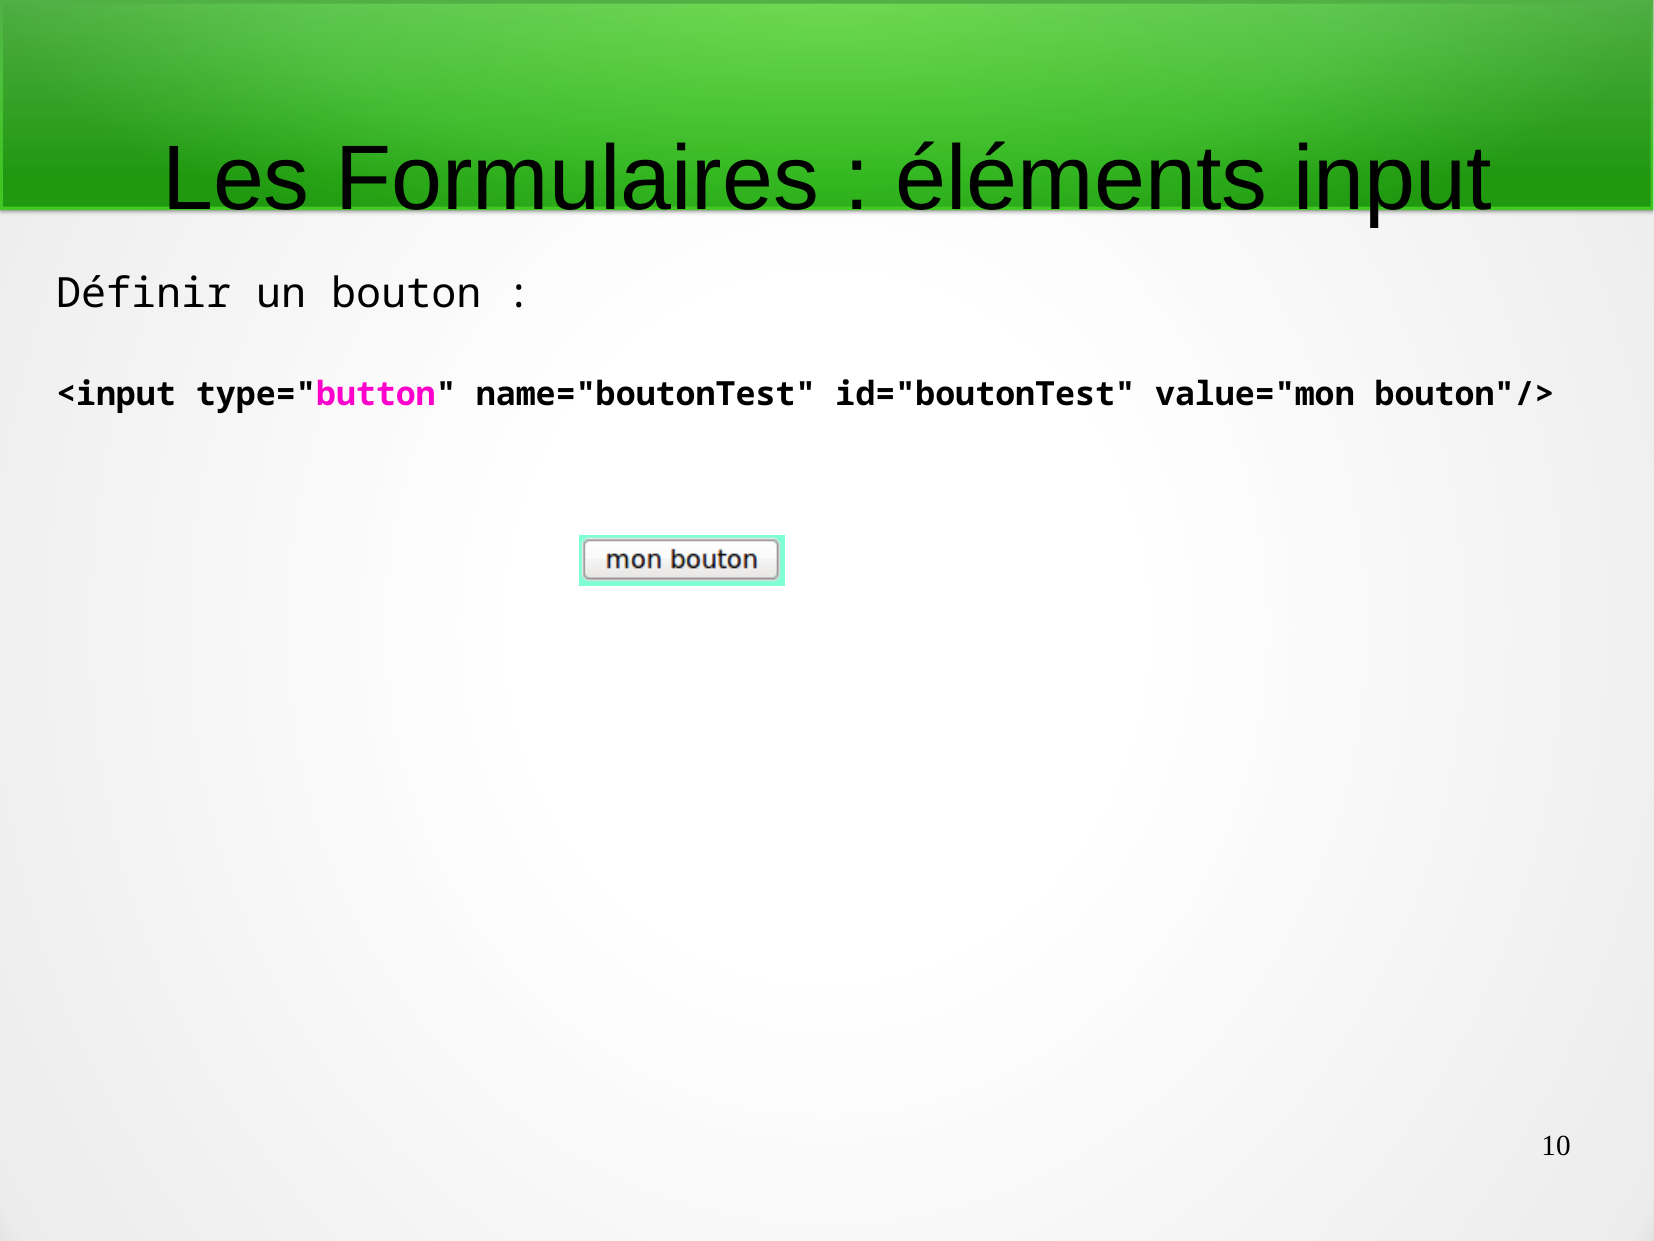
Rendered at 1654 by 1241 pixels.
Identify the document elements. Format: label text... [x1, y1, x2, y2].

picture [579, 535, 785, 586]
title Les Formulaires : éléments input [121, 77, 1534, 265]
text_box Définir un bouton : <input type="button" name="boutonTest" id="boutonTest" value="mon bouton"/> [55, 265, 1624, 1188]
